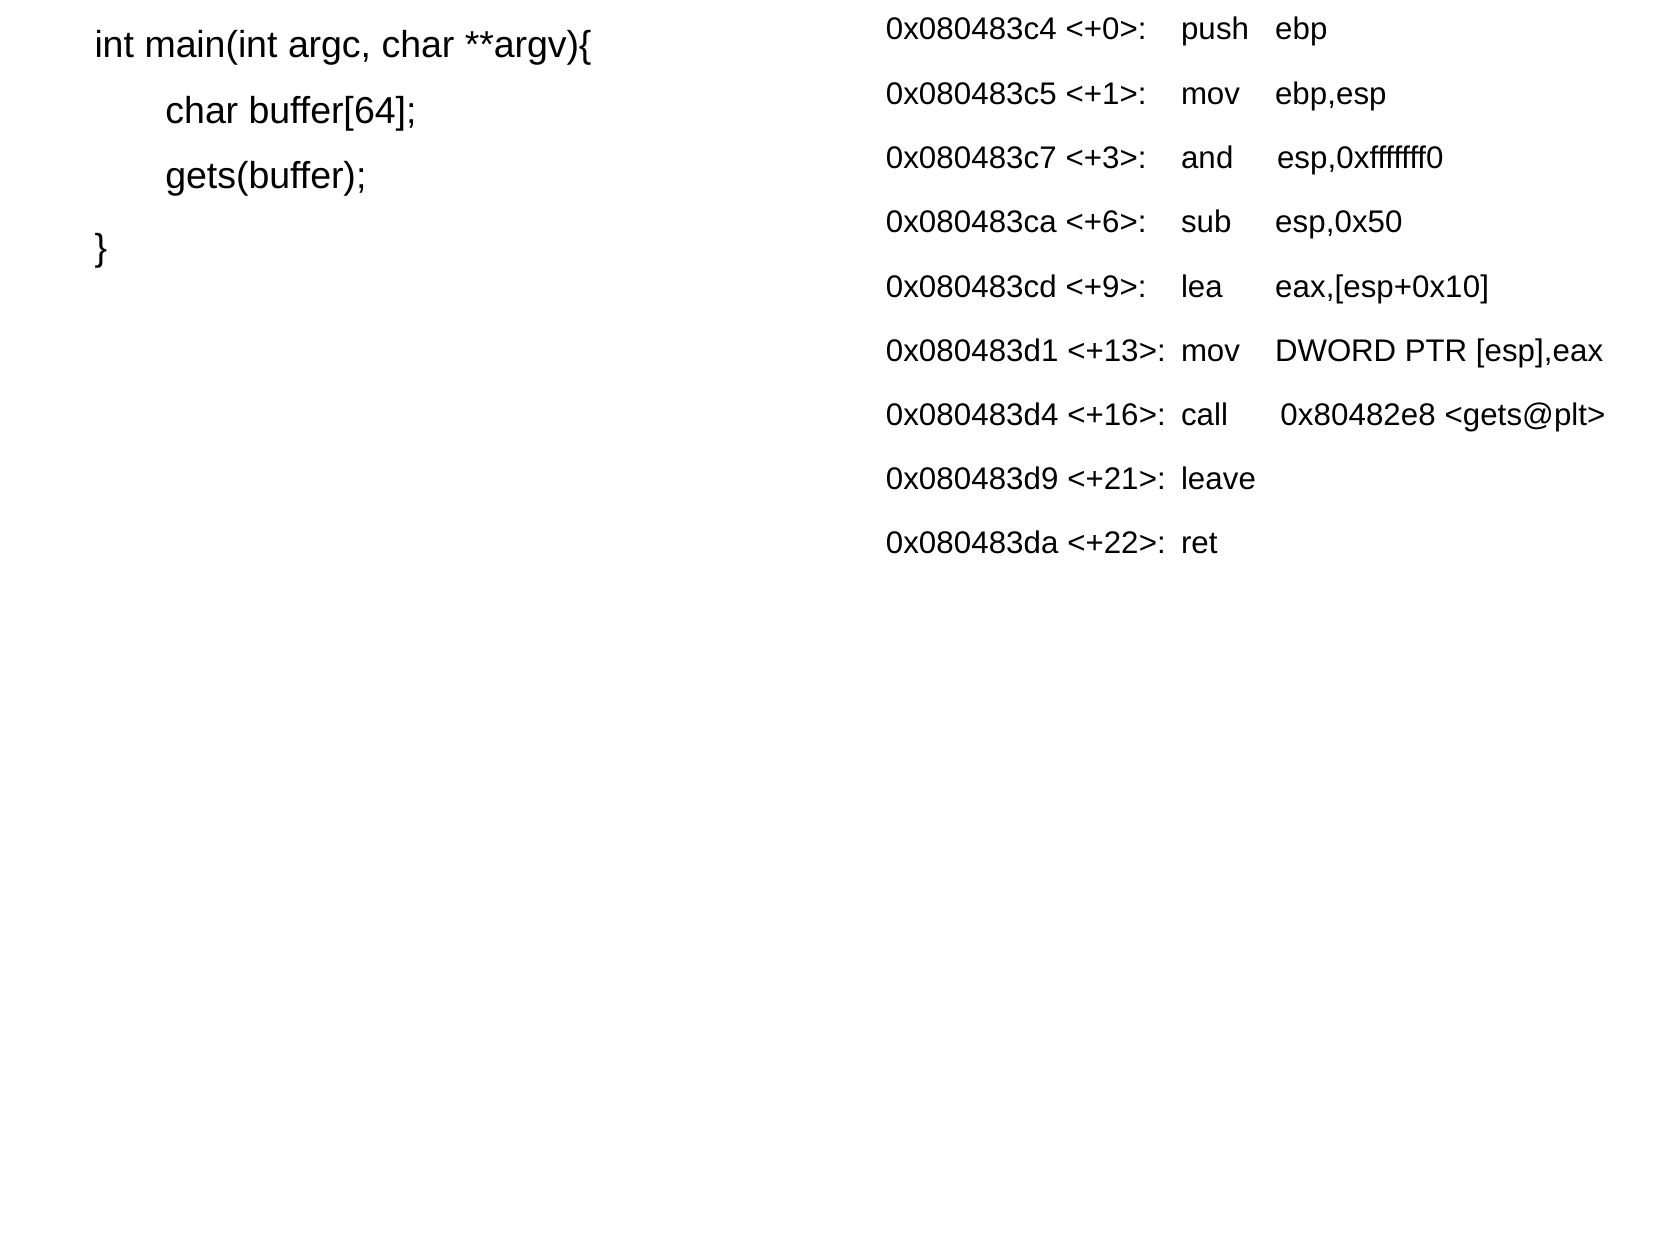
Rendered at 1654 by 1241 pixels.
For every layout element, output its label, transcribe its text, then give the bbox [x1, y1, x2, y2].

list int main(int argc, char **argv){ char buffer[64]; gets(buffer); } [23, 23, 798, 1040]
list 0x080483c4 <+0>: push ebp 0x080483c5 <+1>: mov ebp,esp 0x080483c7 <+3>: and esp,0xfffffff0 0x080483ca <+6>: sub esp,0x50 0x080483cd <+9>: lea eax,[esp+0x10] 0x080483d1 <+13>: mov DWORD PTR [esp],eax 0x080483d4 <+16>: call 0x80482e8 <gets@plt> 0x080483d9 <+21>: leave 0x080483da <+22>: ret [814, 11, 1630, 1229]
